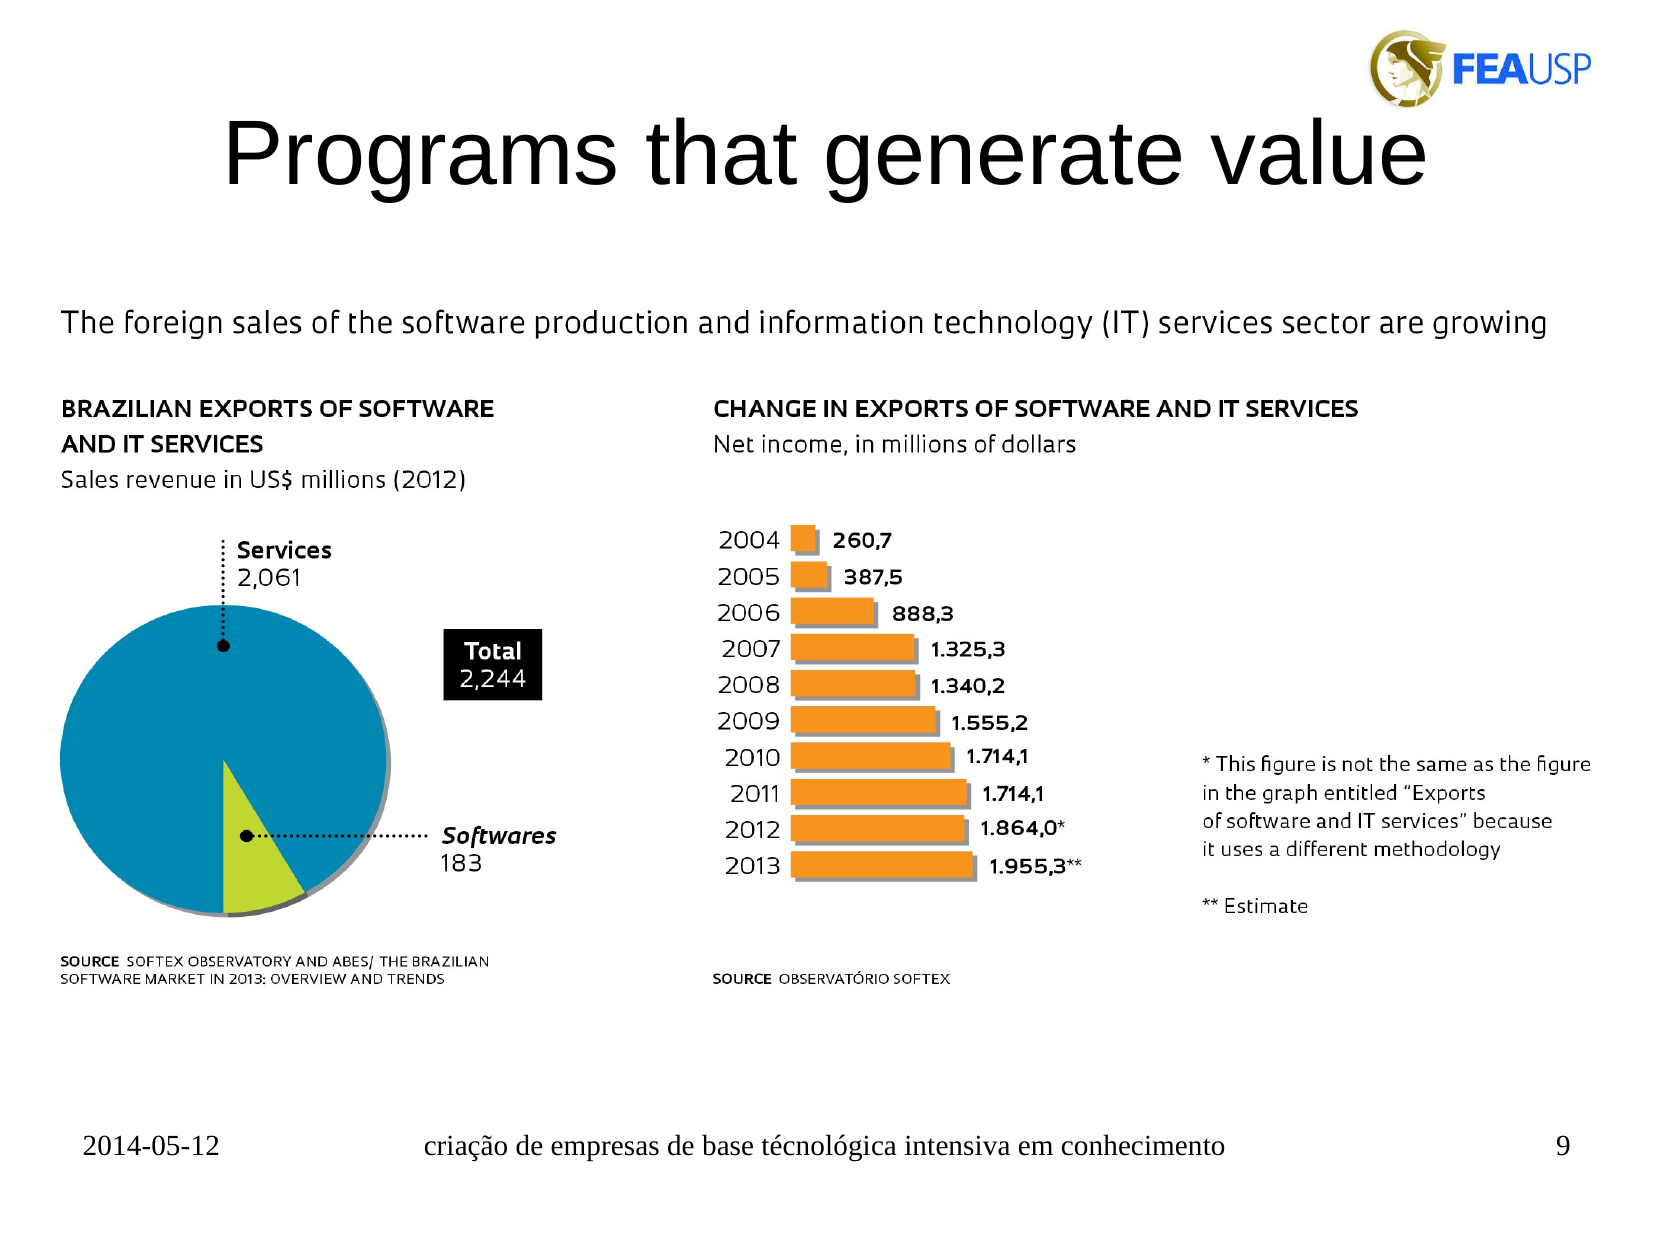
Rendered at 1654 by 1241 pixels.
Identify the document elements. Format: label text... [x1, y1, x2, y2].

title Programs that generate value [82, 49, 1571, 257]
picture [60, 292, 1654, 990]
picture [1366, 29, 1591, 110]
picture [217, 639, 229, 652]
